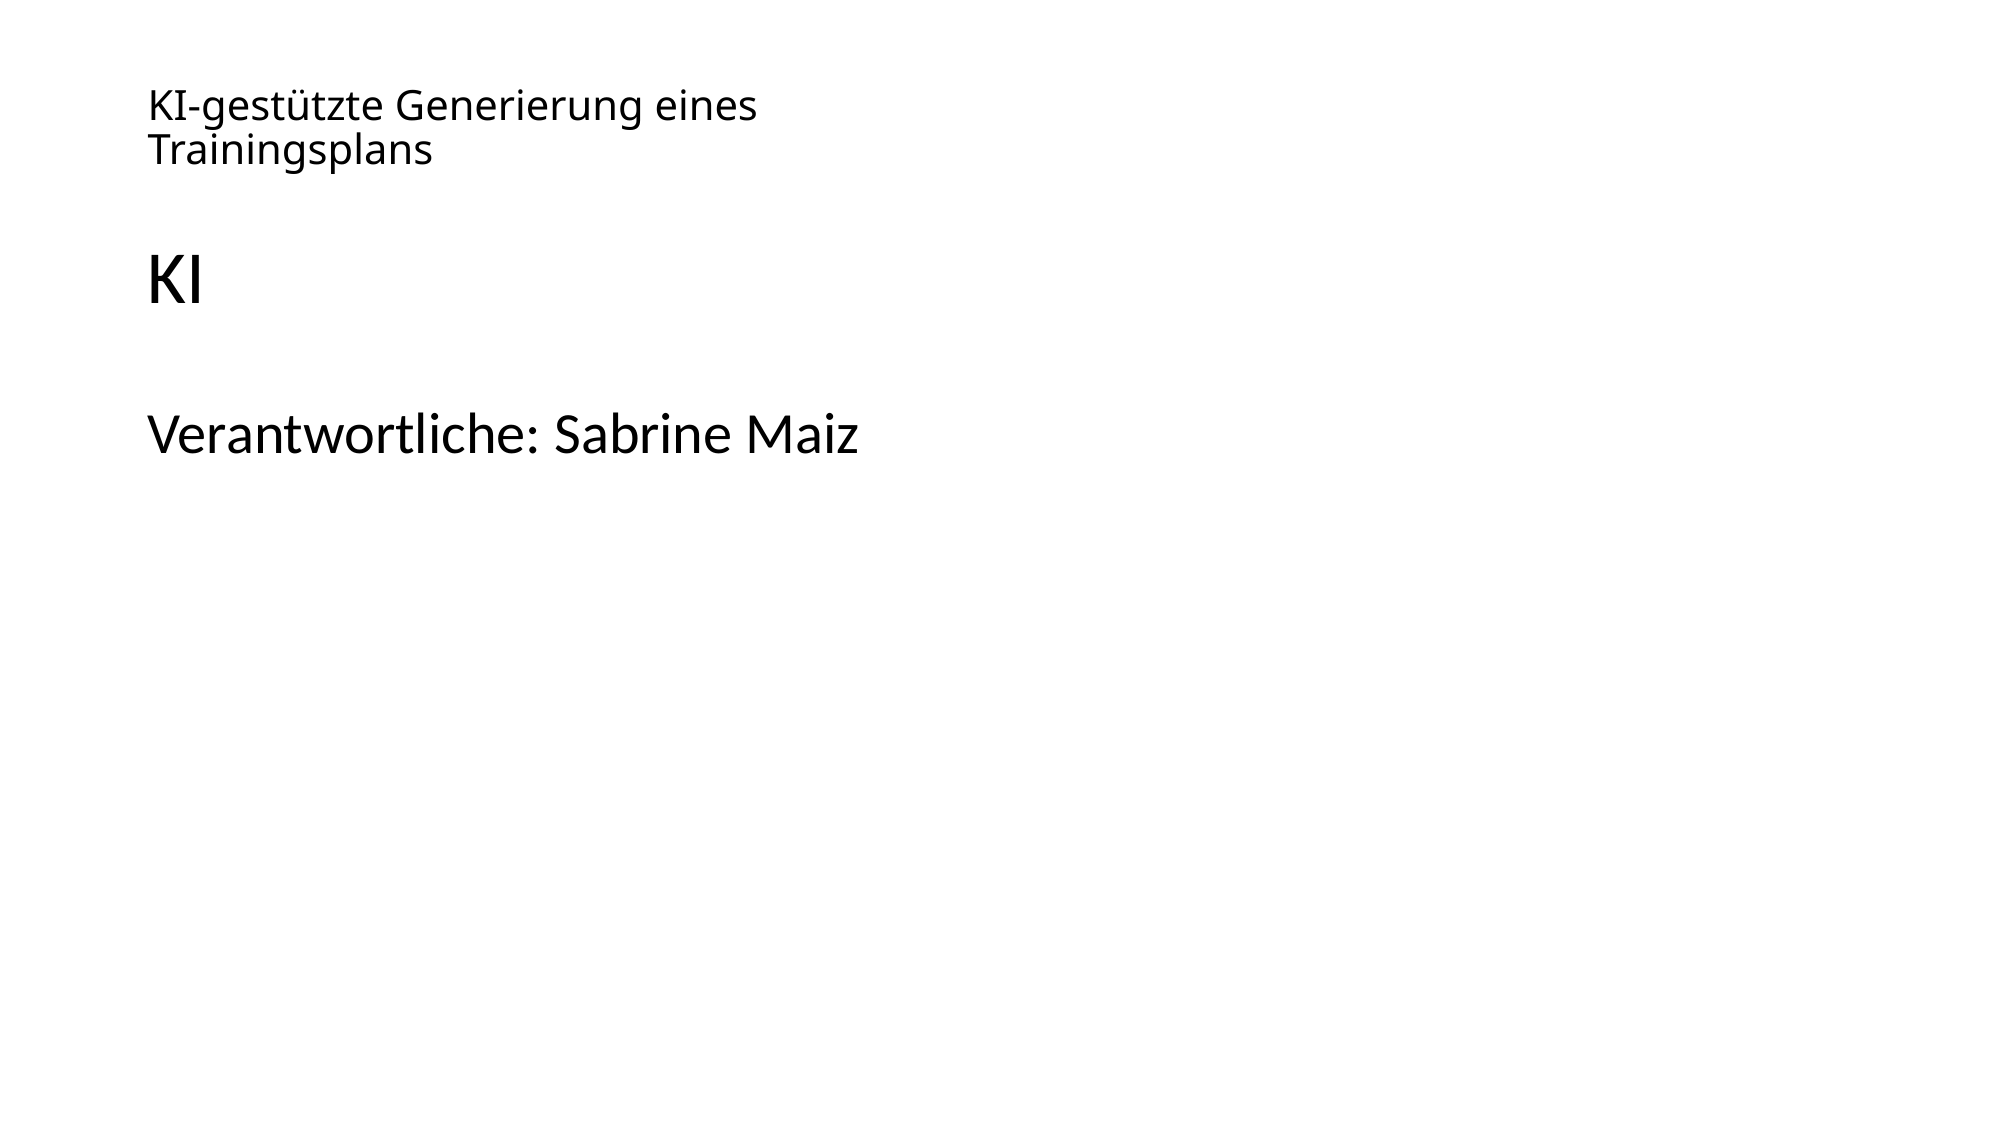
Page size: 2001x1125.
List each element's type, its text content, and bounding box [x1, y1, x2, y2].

list KI Verantwortliche: Sabrine Maiz [132, 231, 1832, 1007]
title KI-gestützte Generierung eines Trainingsplans [132, 59, 1832, 199]
